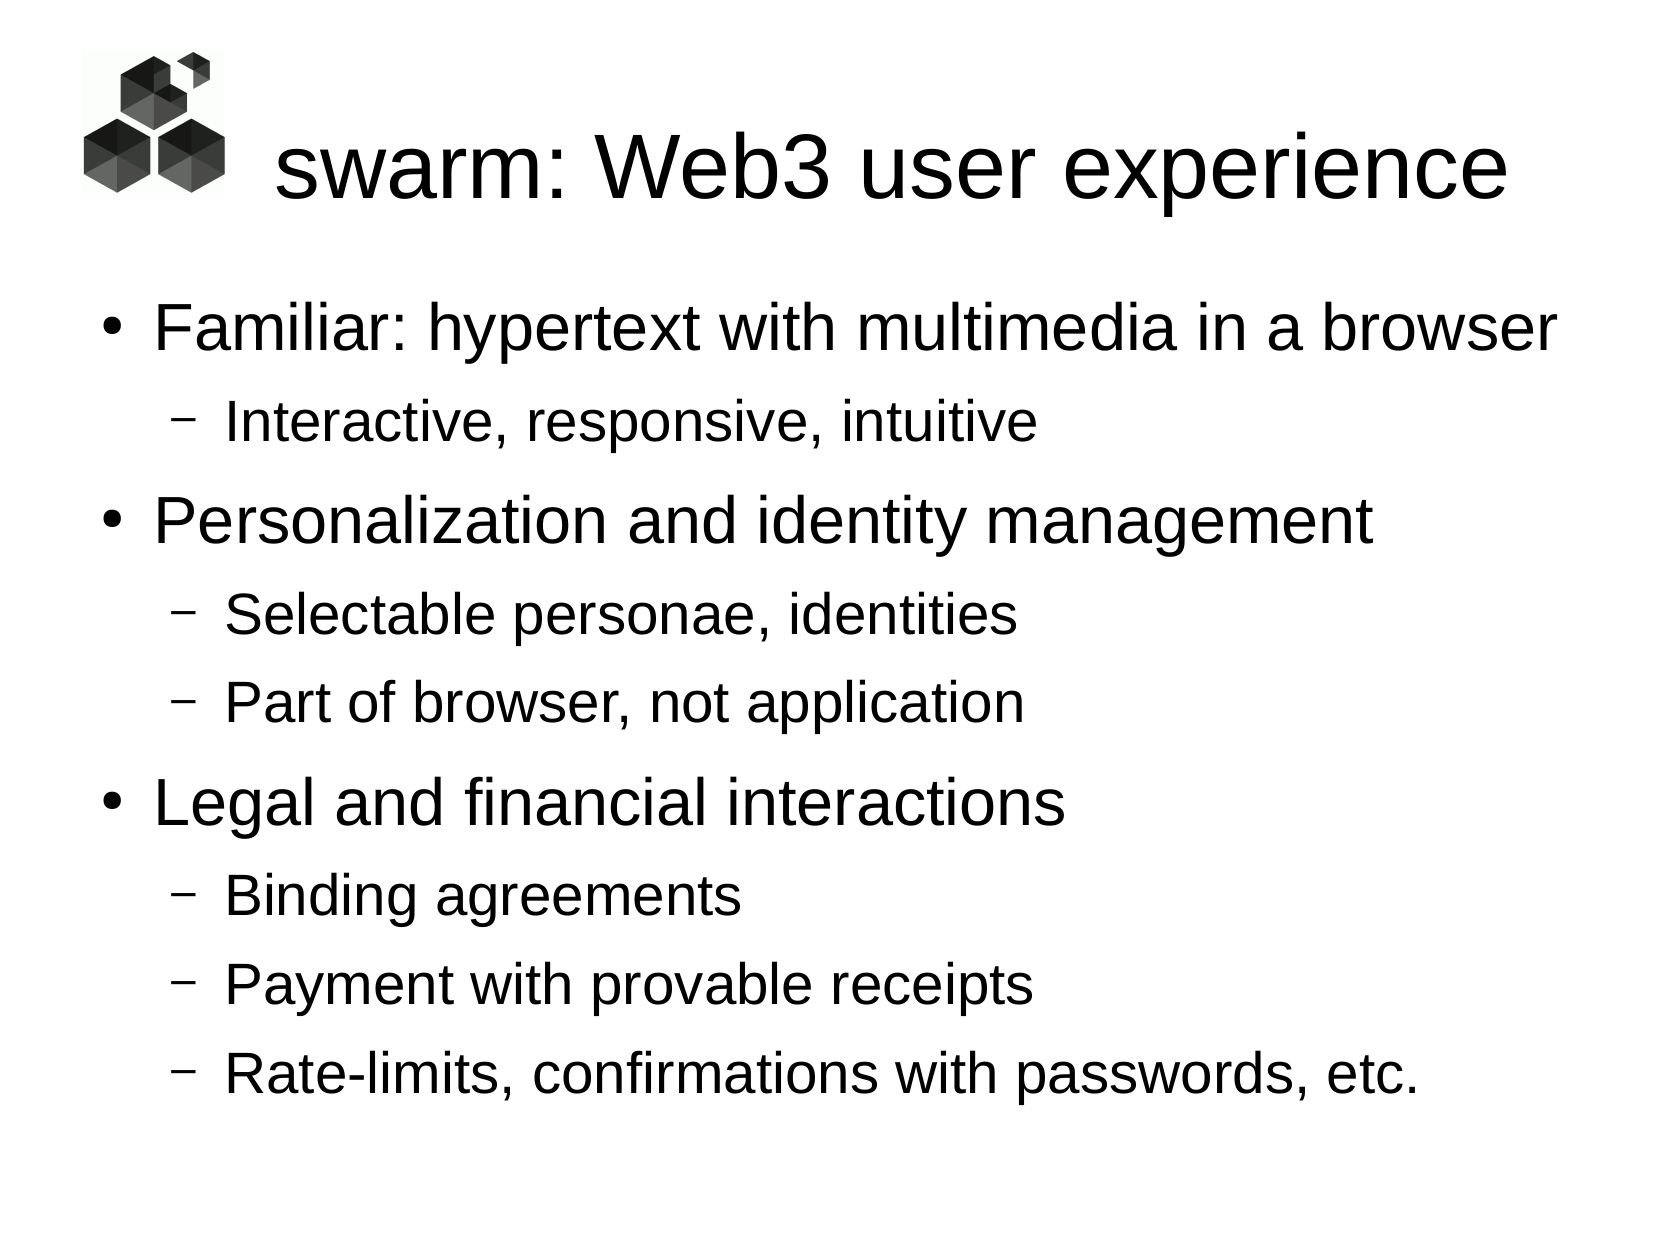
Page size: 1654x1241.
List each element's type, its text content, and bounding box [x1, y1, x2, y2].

list Familiar: hypertext with multimedia in a browser Interactive, responsive, intuitive Personalization and identity management Selectable personae, identities Part of browser, not application Legal and financial interactions Binding agreements Payment with provable receipts Rate-limits, confirmations with passwords, etc. [82, 290, 1571, 1010]
picture [82, 49, 226, 196]
title swarm: Web3 user experience [274, 94, 1591, 241]
